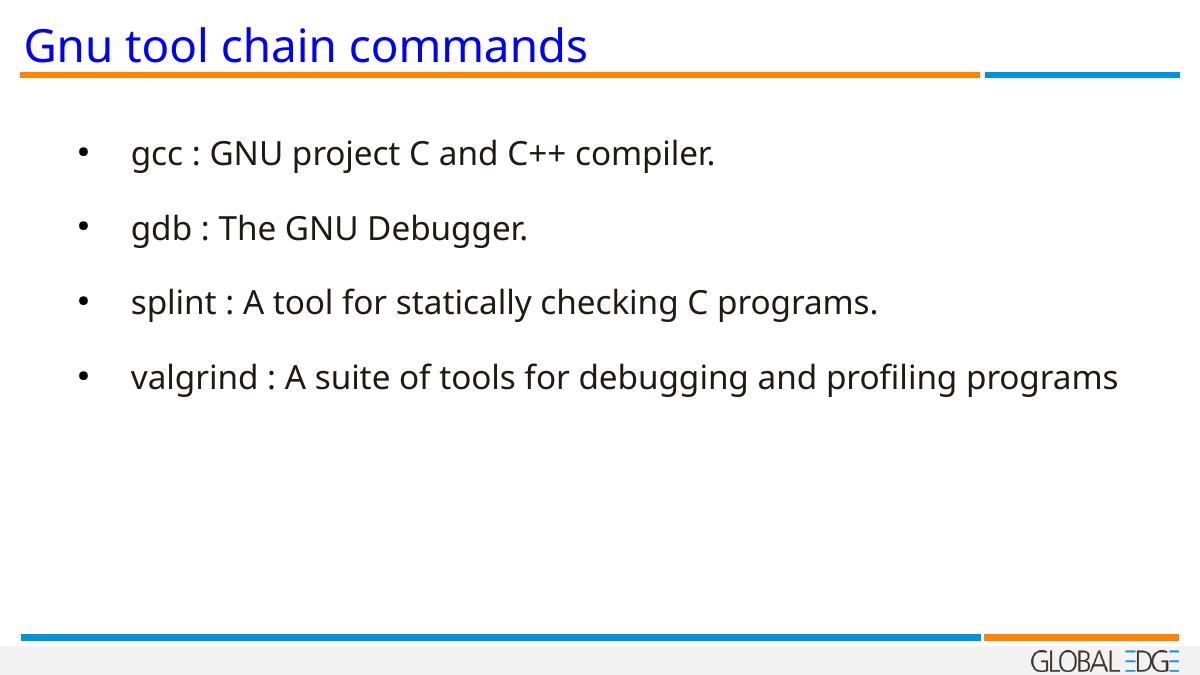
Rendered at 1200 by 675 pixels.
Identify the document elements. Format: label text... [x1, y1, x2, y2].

title Gnu tool chain commands [23, 17, 1099, 72]
list gcc : GNU project C and C++ compiler. gdb : The GNU Debugger. splint : A tool for statically checking C programs. valgrind : A suite of tools for debugging and profiling programs [60, 129, 1140, 591]
picture [1031, 650, 1179, 672]
